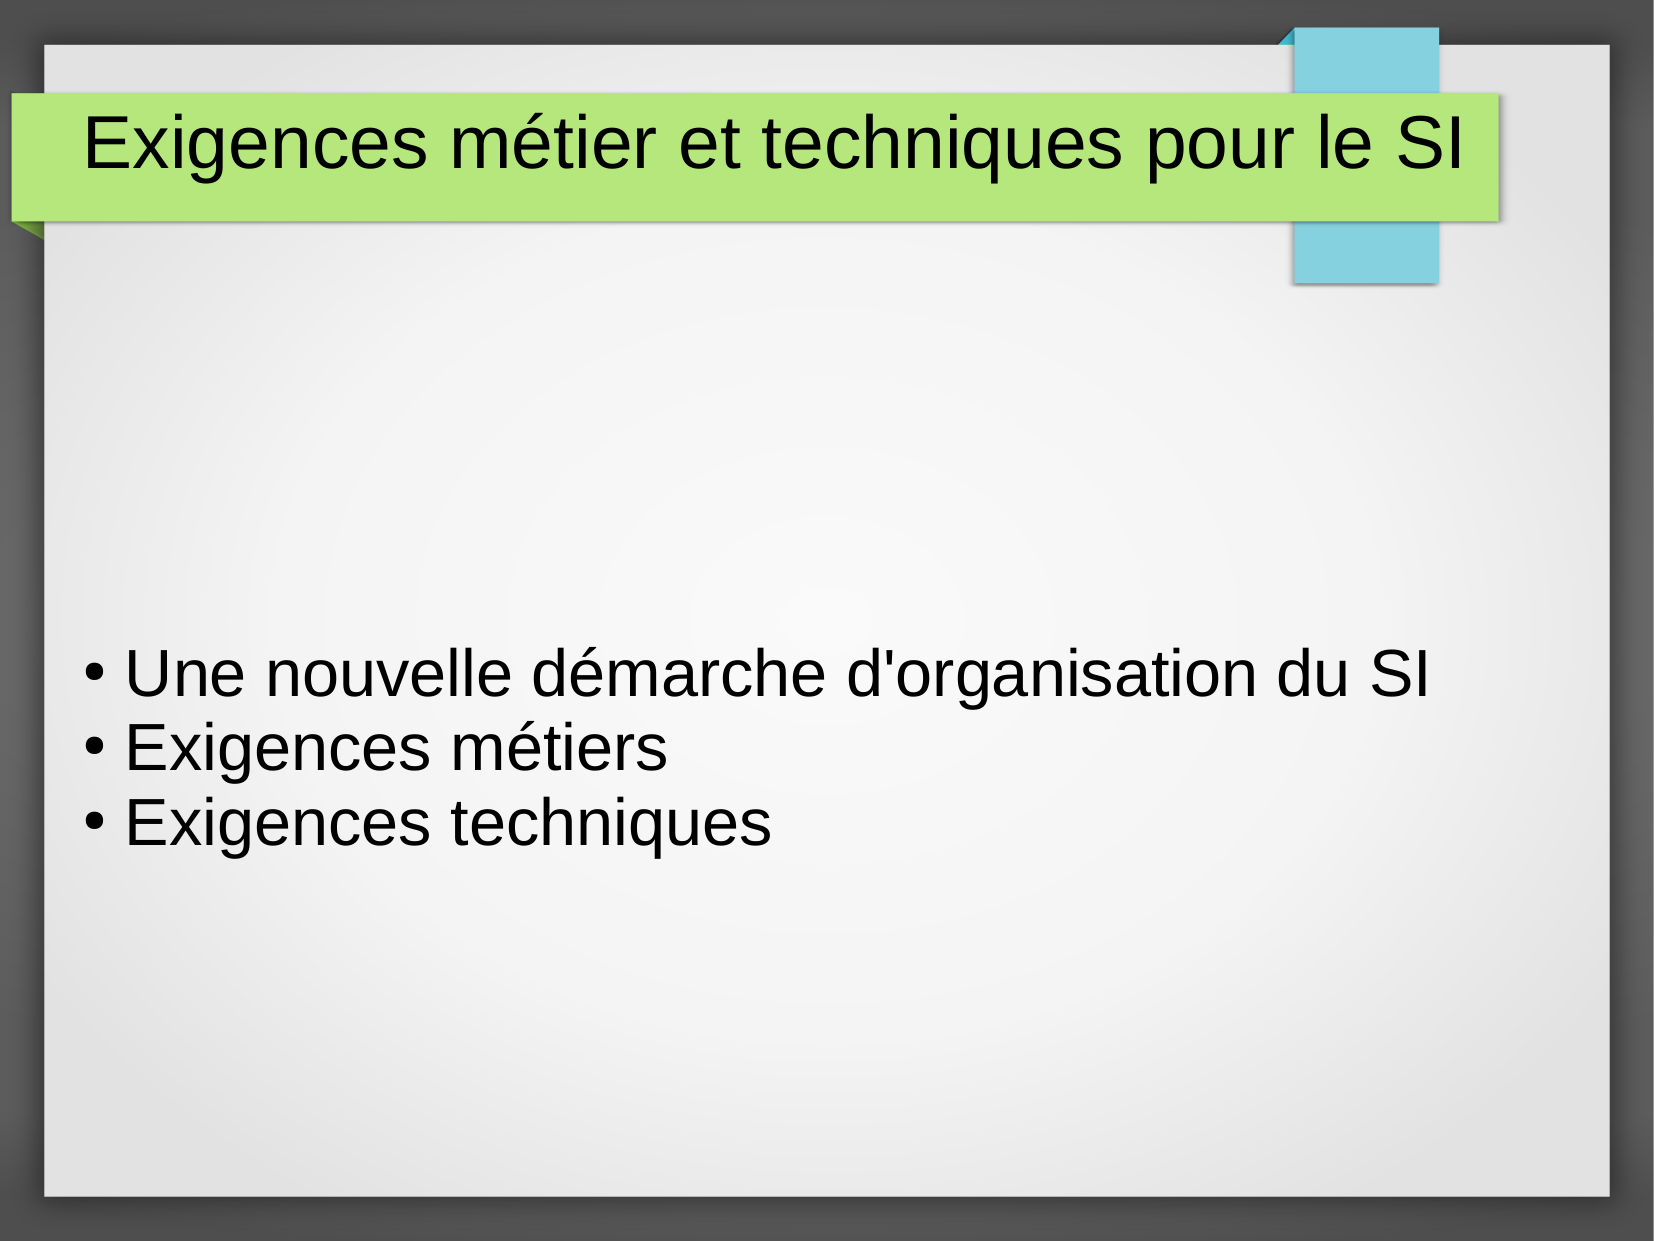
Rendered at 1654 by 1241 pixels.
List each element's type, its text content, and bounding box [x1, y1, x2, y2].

subtitle Une nouvelle démarche d'organisation du SI Exigences métiers Exigences techniques [82, 49, 1571, 1010]
picture [0, 0, 1654, 1241]
